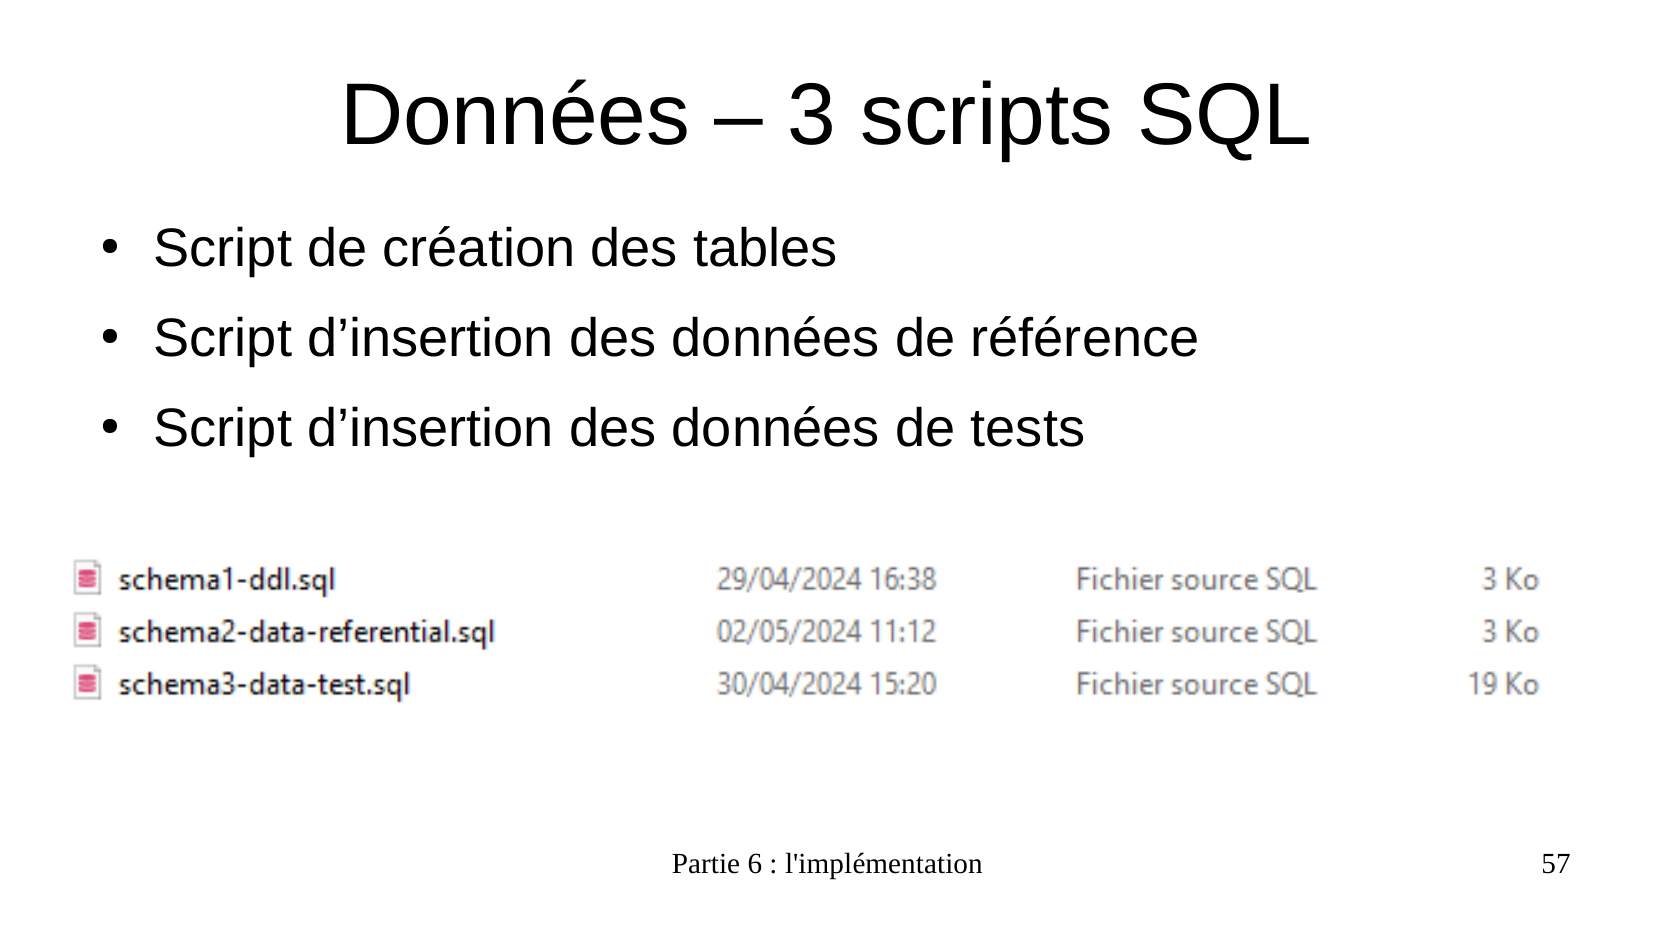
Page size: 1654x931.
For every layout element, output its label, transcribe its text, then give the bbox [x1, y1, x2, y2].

list Script de création des tables Script d’insertion des données de référence Script d’insertion des données de tests [82, 217, 1571, 543]
picture [47, 543, 1610, 780]
title Données – 3 scripts SQL [82, 37, 1571, 193]
